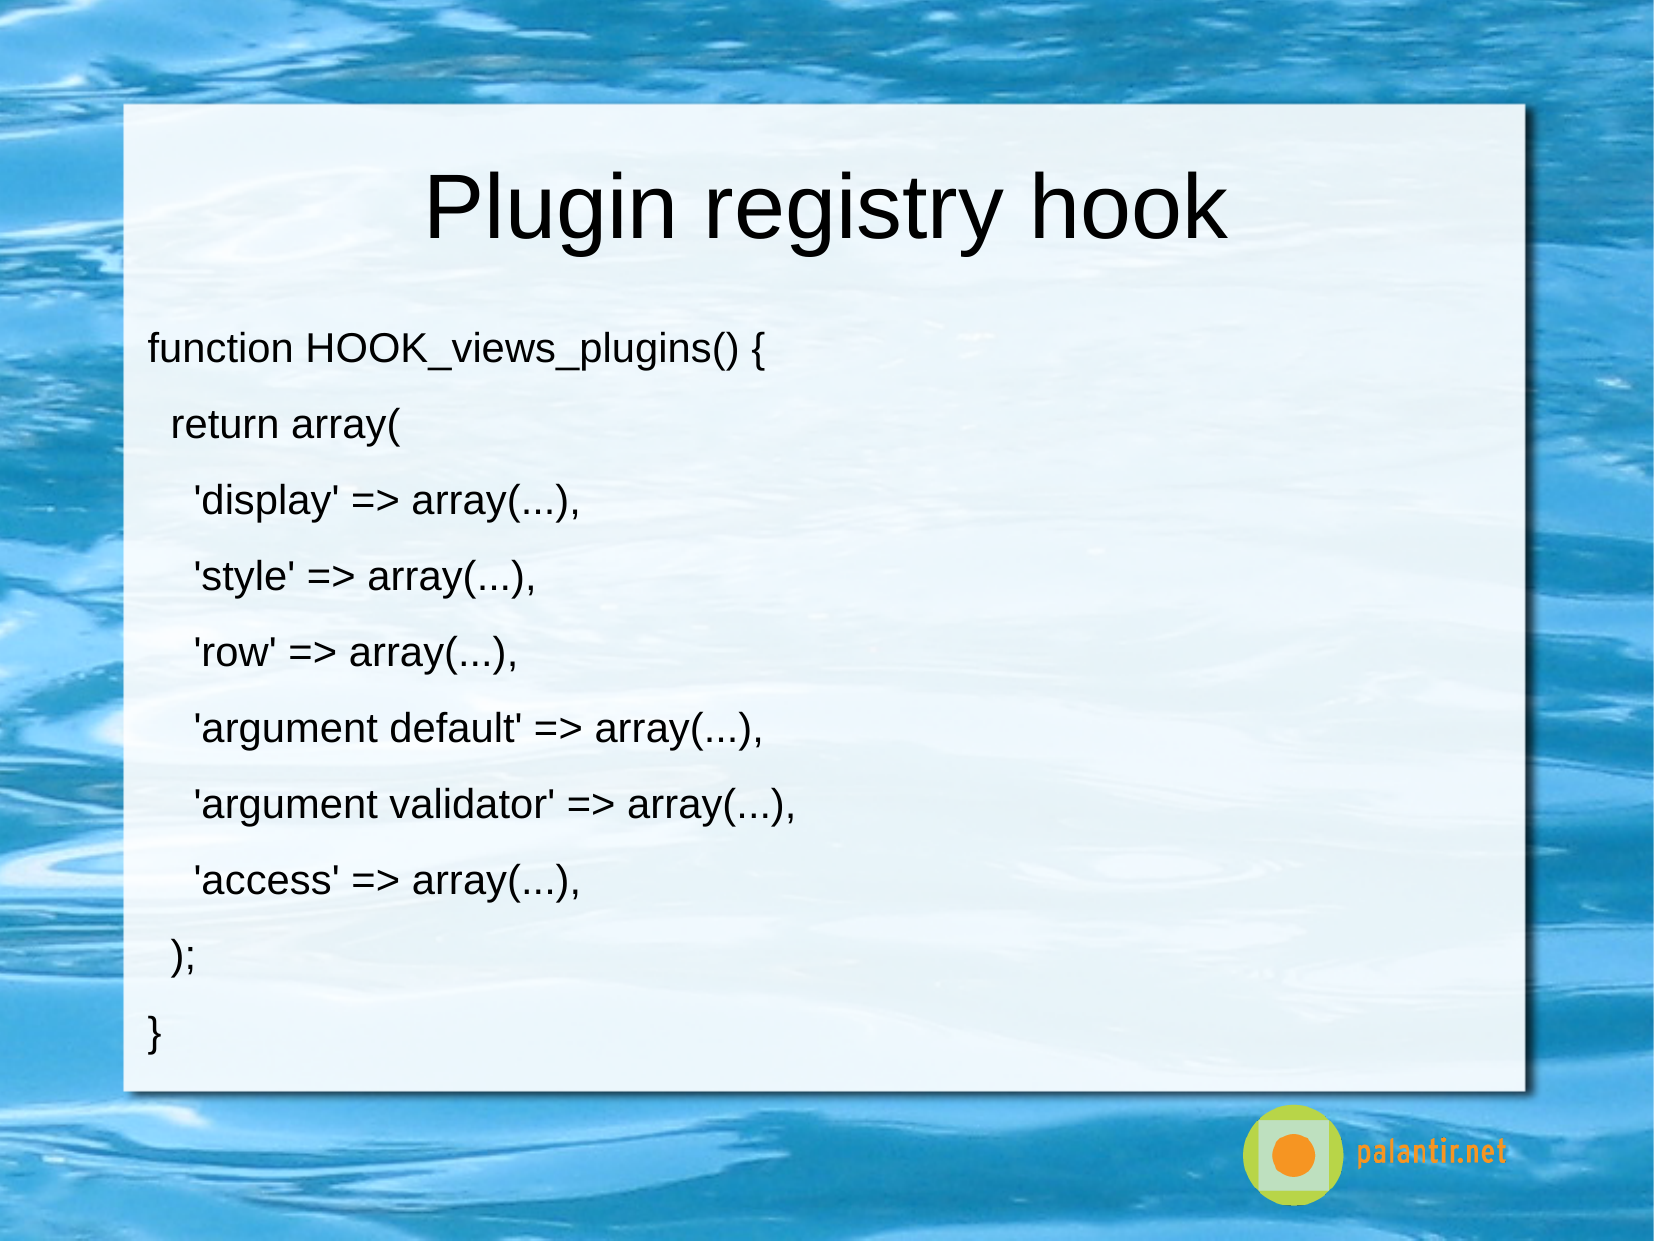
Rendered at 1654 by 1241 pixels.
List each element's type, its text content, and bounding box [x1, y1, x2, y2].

list function HOOK_views_plugins() { return array( 'display' => array(...), 'style' => array(...), 'row' => array(...), 'argument default' => array(...), 'argument validator' => array(...), 'access' => array(...), ); } [147, 324, 1506, 1055]
picture [0, 0, 1654, 1241]
title Plugin registry hook [147, 125, 1506, 288]
